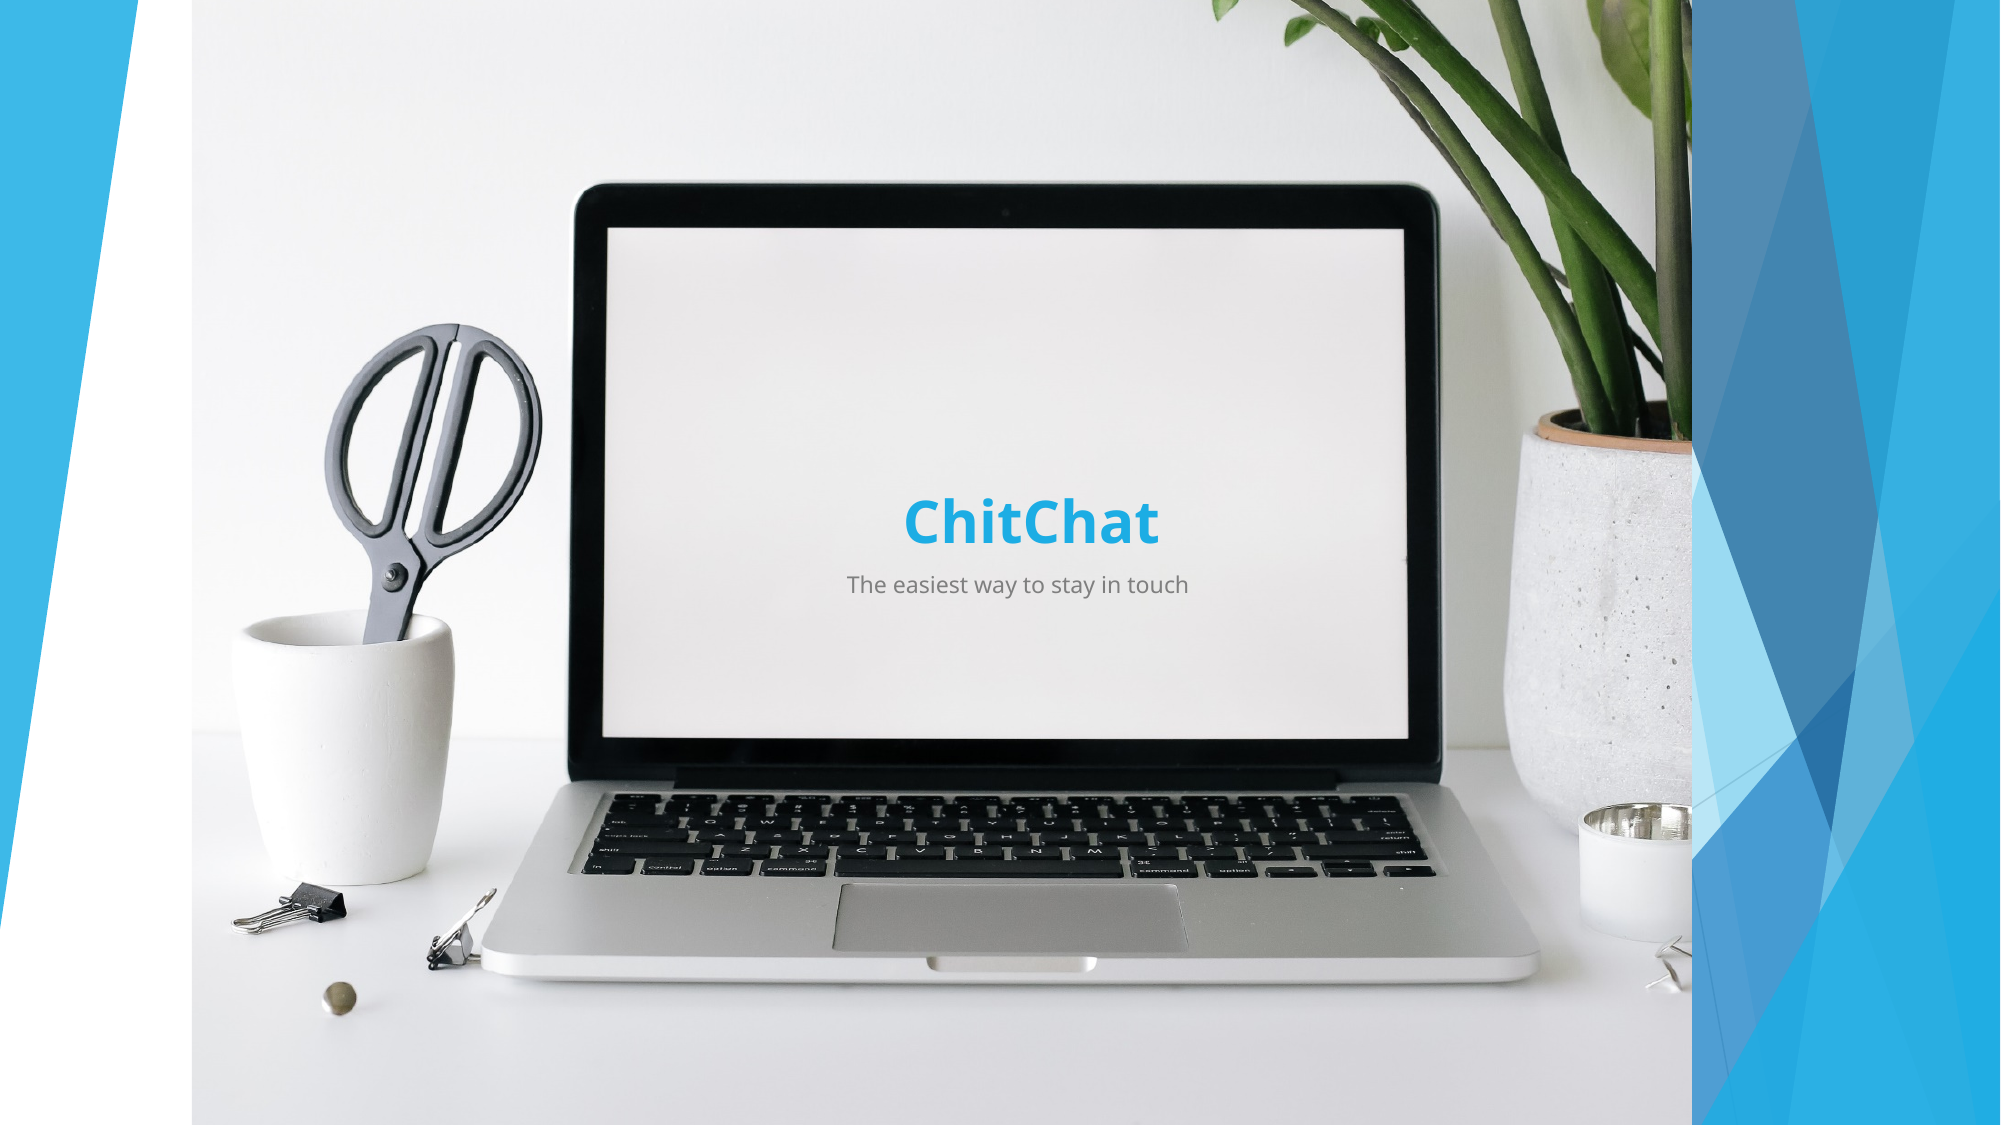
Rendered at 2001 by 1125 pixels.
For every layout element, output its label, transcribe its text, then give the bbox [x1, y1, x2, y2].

title ChitChat [811, 418, 1189, 563]
picture [191, 0, 1692, 1125]
subtitle The easiest way to stay in touch [831, 562, 1209, 623]
